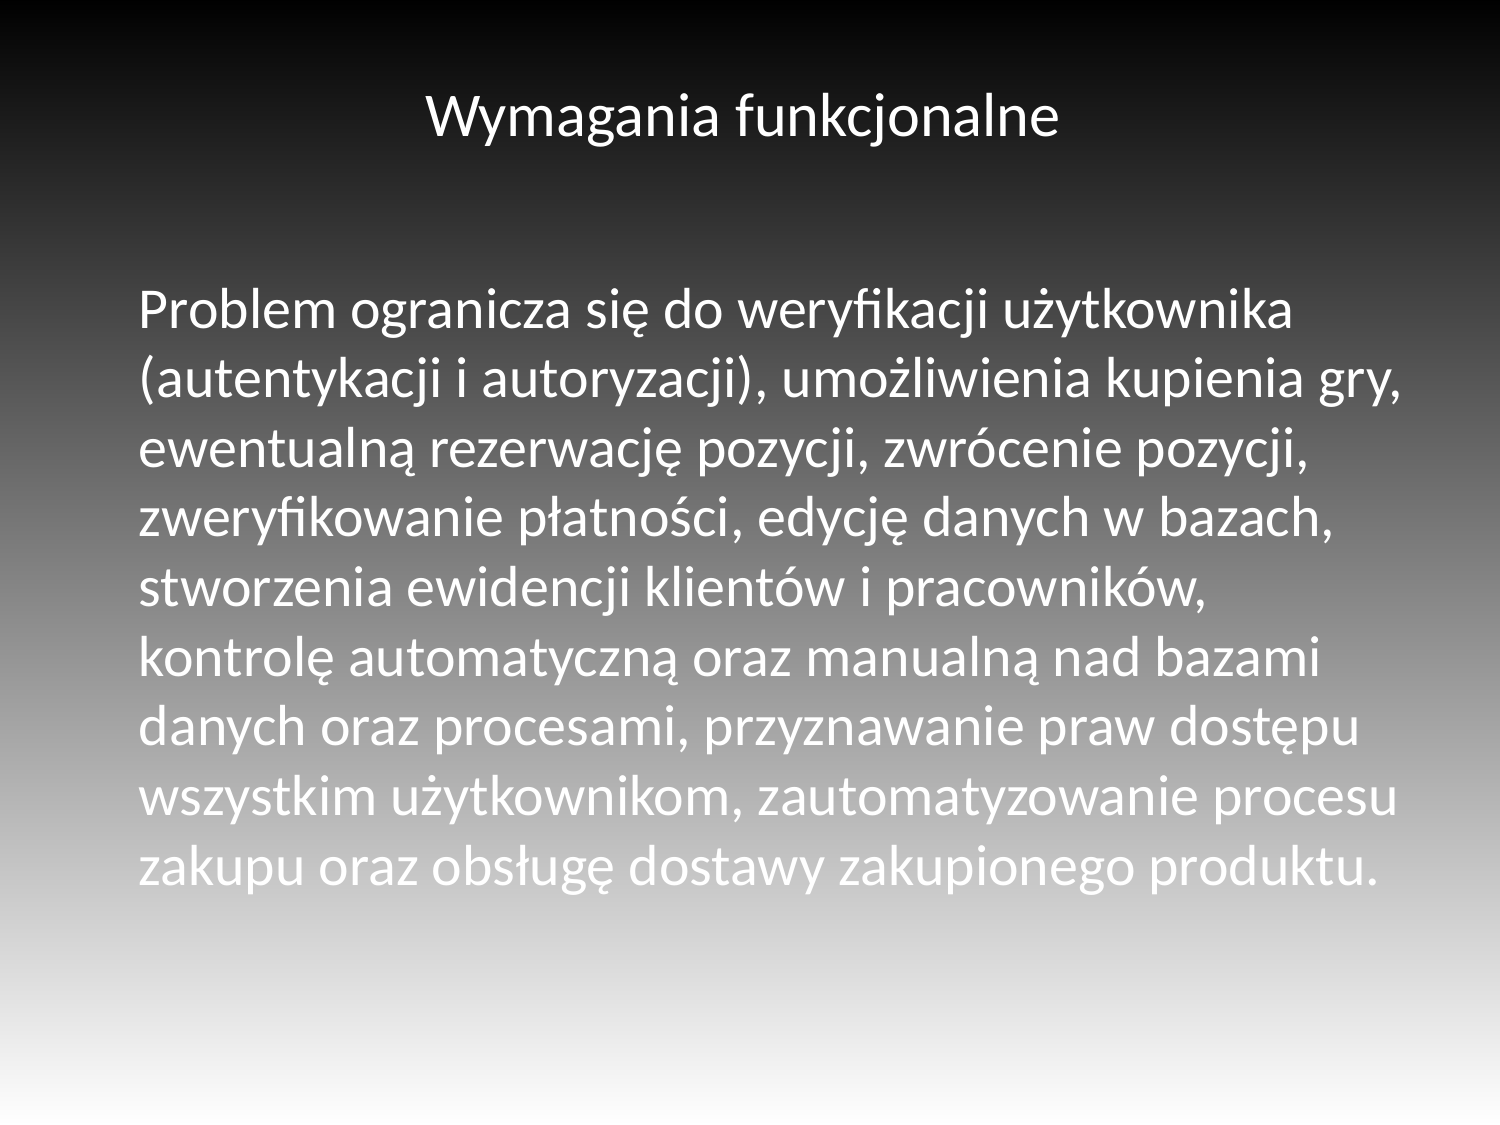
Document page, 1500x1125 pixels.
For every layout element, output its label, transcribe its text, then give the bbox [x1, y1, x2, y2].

title Wymagania funkcjonalne [75, 66, 1425, 232]
list Problem ogranicza się do weryfikacji użytkownika (autentykacji i autoryzacji), umożliwienia kupienia gry, ewentualną rezerwację pozycji, zwrócenie pozycji, zweryfikowanie płatności, edycję danych w bazach, stworzenia ewidencji klientów i pracowników, kontrolę automatyczną oraz manualną nad bazami danych oraz procesami, przyznawanie praw dostępu wszystkim użytkownikom, zautomatyzowanie procesu zakupu oraz obsługę dostawy zakupionego produktu. [75, 262, 1425, 1005]
